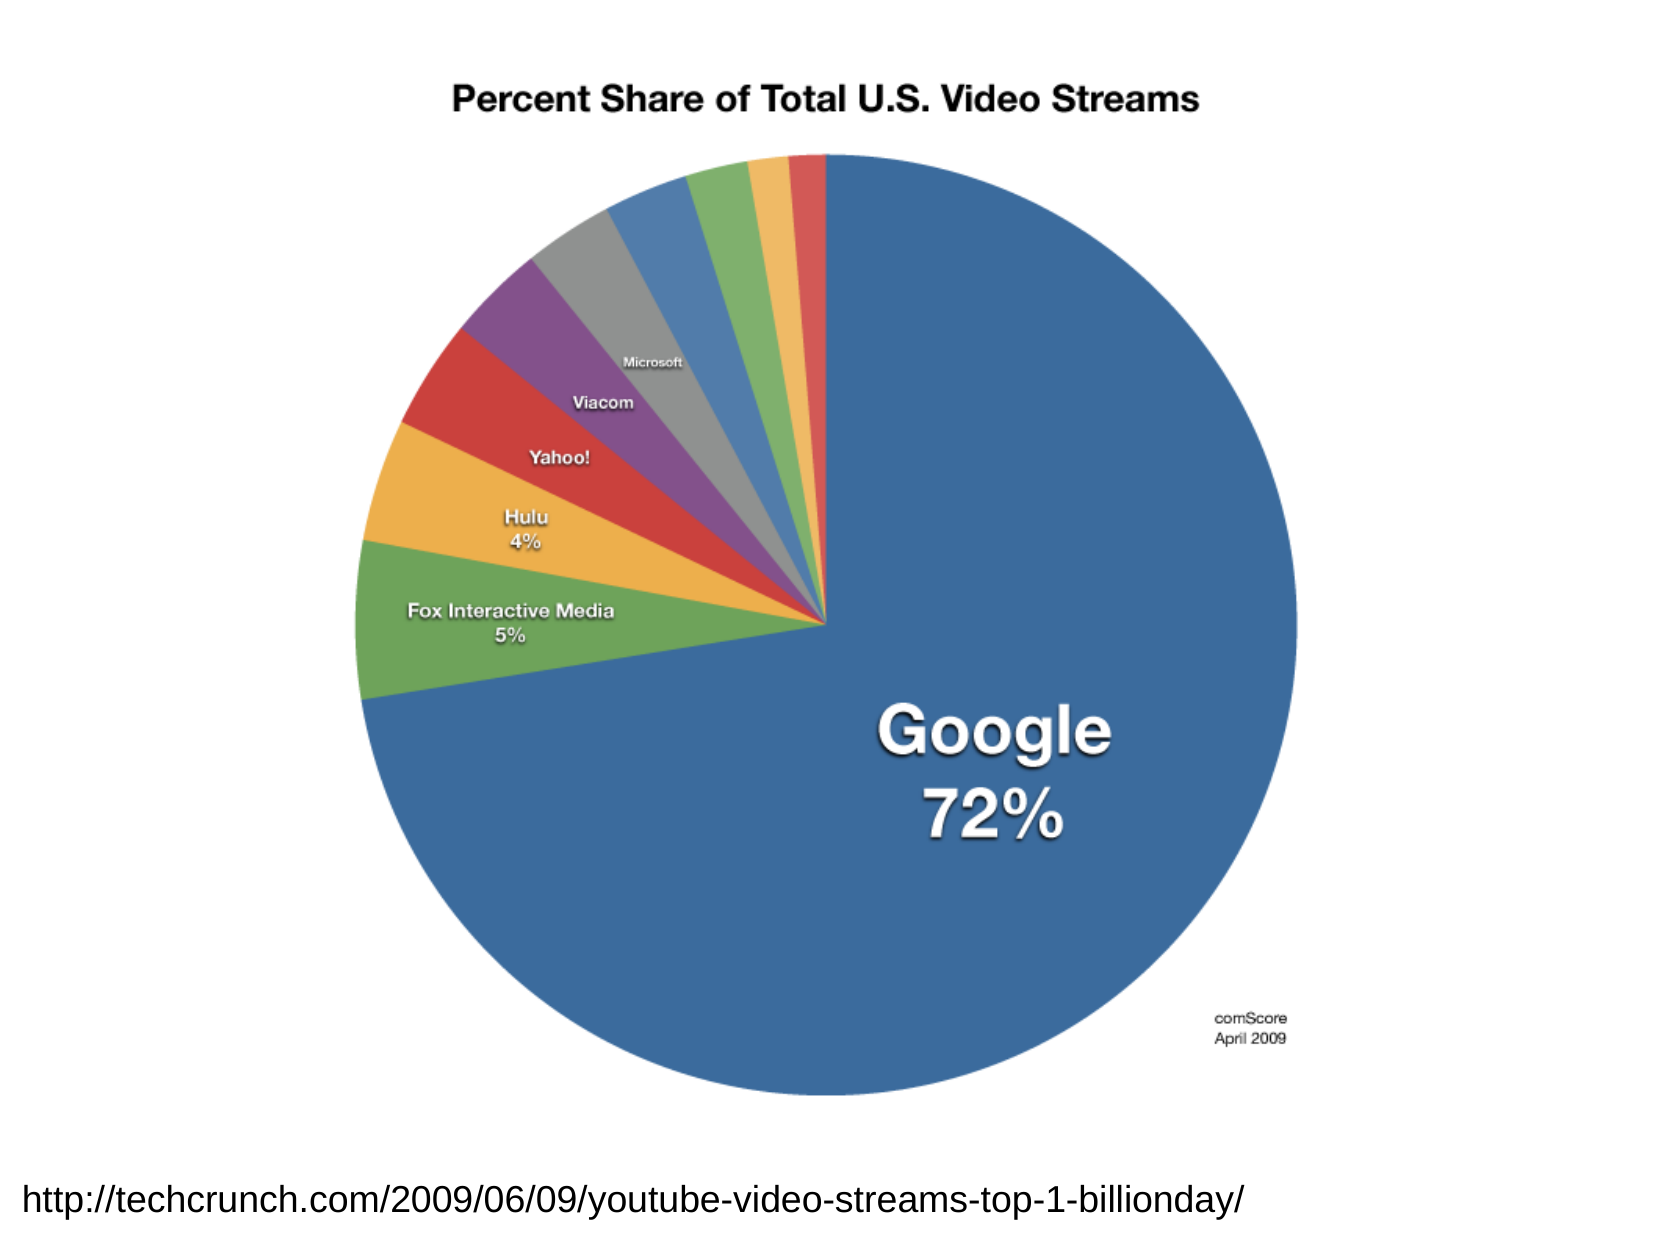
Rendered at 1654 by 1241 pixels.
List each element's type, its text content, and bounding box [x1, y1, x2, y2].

text_box http://techcrunch.com/2009/06/09/youtube-video-streams-top-1-billionday/ [7, 1171, 1260, 1229]
picture [334, 60, 1320, 1127]
